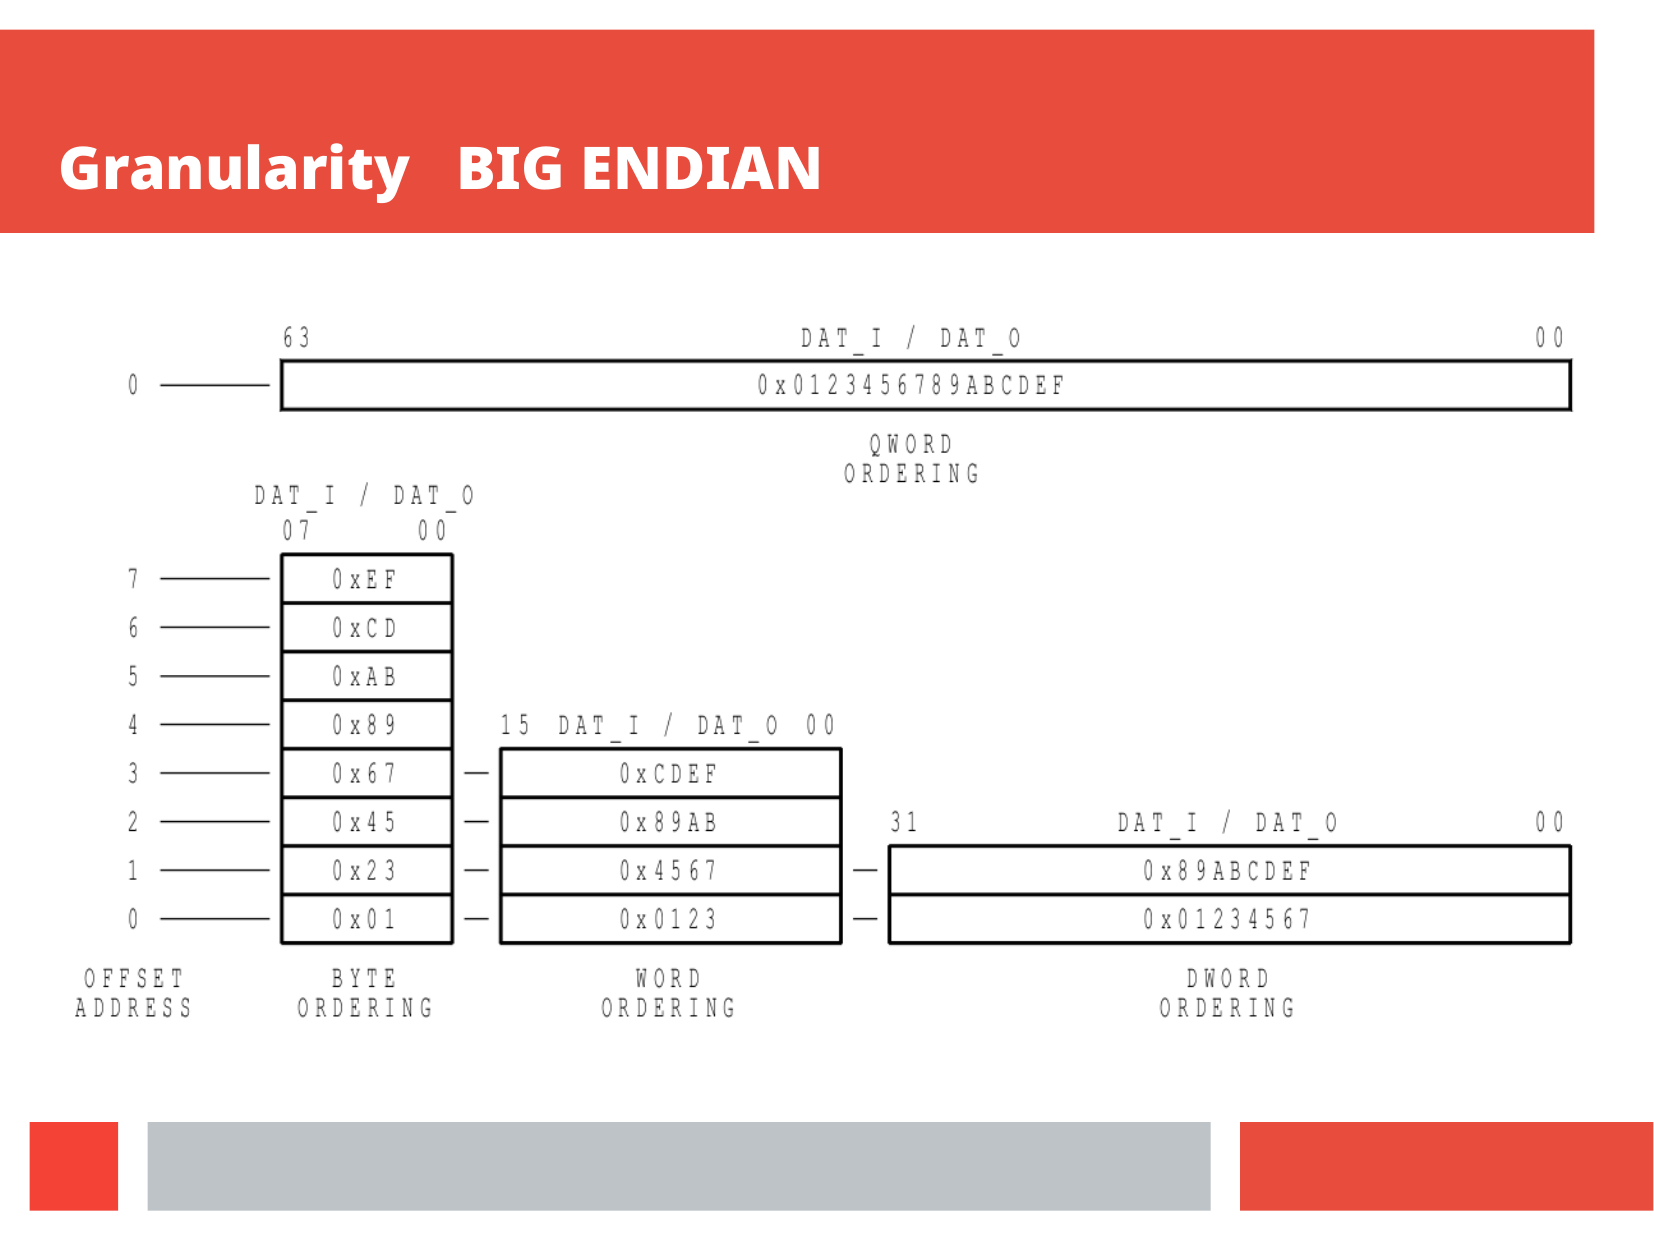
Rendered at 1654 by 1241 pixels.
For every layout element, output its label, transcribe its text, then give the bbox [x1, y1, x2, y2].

title Granularity BIG ENDIAN [59, 59, 1595, 207]
picture [0, 233, 1654, 1040]
